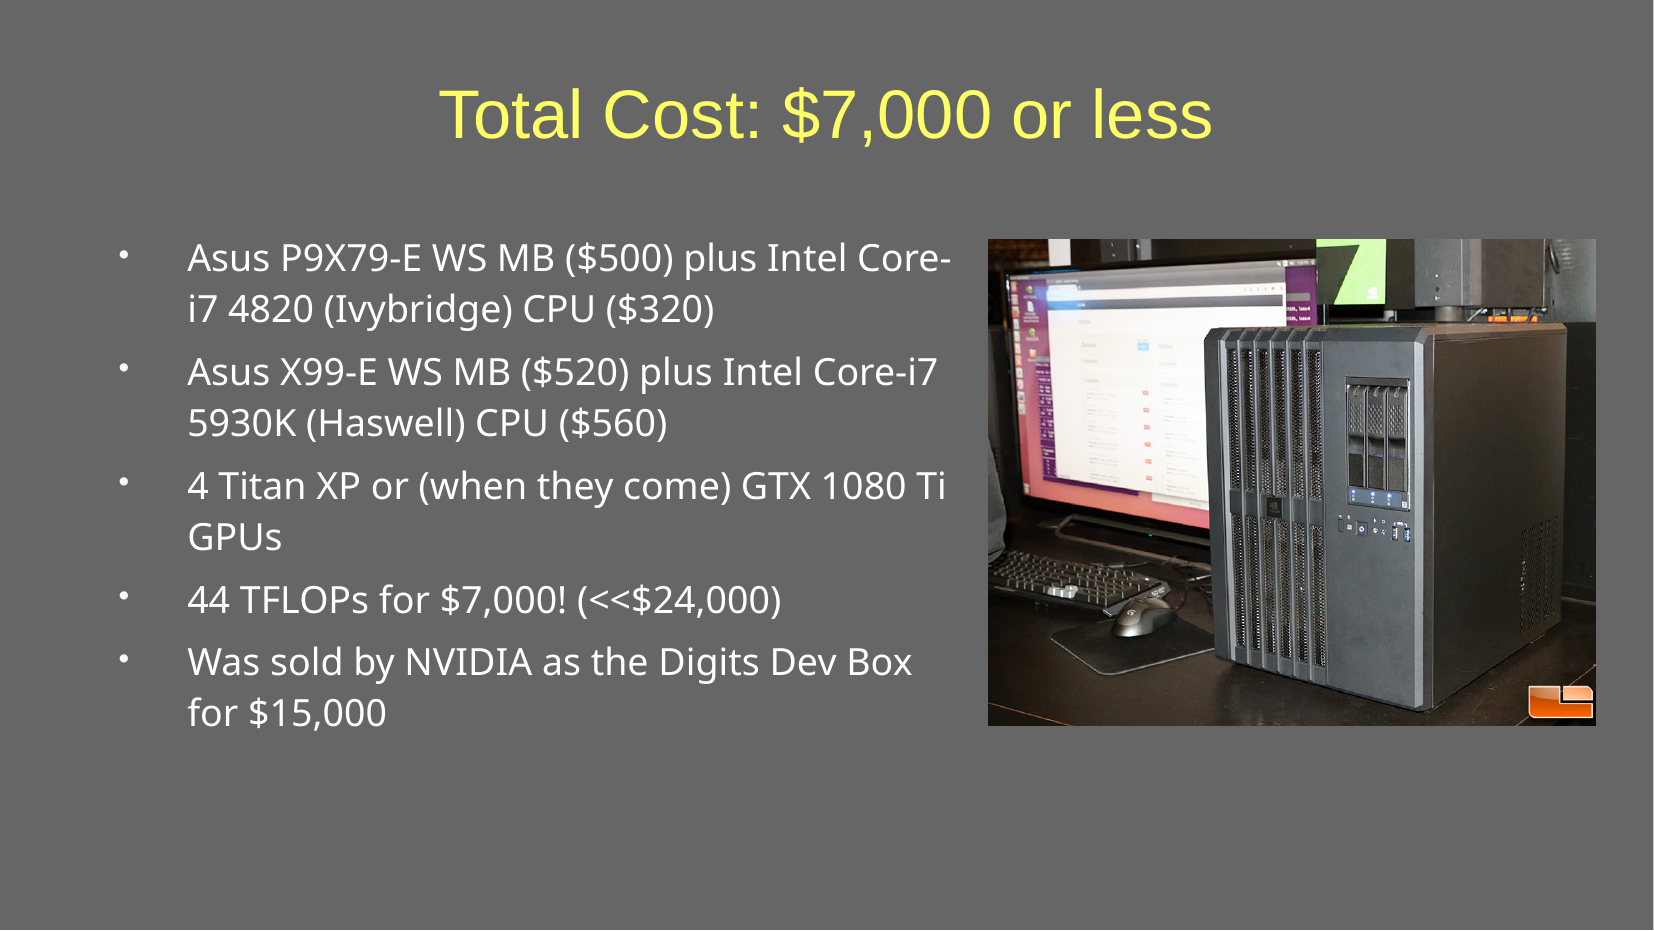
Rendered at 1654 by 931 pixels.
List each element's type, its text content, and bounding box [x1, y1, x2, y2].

picture [988, 239, 1596, 726]
text_box Asus P9X79-E WS MB ($500) plus Intel Core-i7 4820 (Ivybridge) CPU ($320) Asus X99-E WS MB ($520) plus Intel Core-i7 5930K (Haswell) CPU ($560) 4 Titan XP or (when they come) GTX 1080 Ti GPUs 44 TFLOPs for $7,000! (<<$24,000) Was sold by NVIDIA as the Digits Dev Box for $15,000 [82, 224, 989, 799]
title Total Cost: $7,000 or less [82, 36, 1571, 193]
